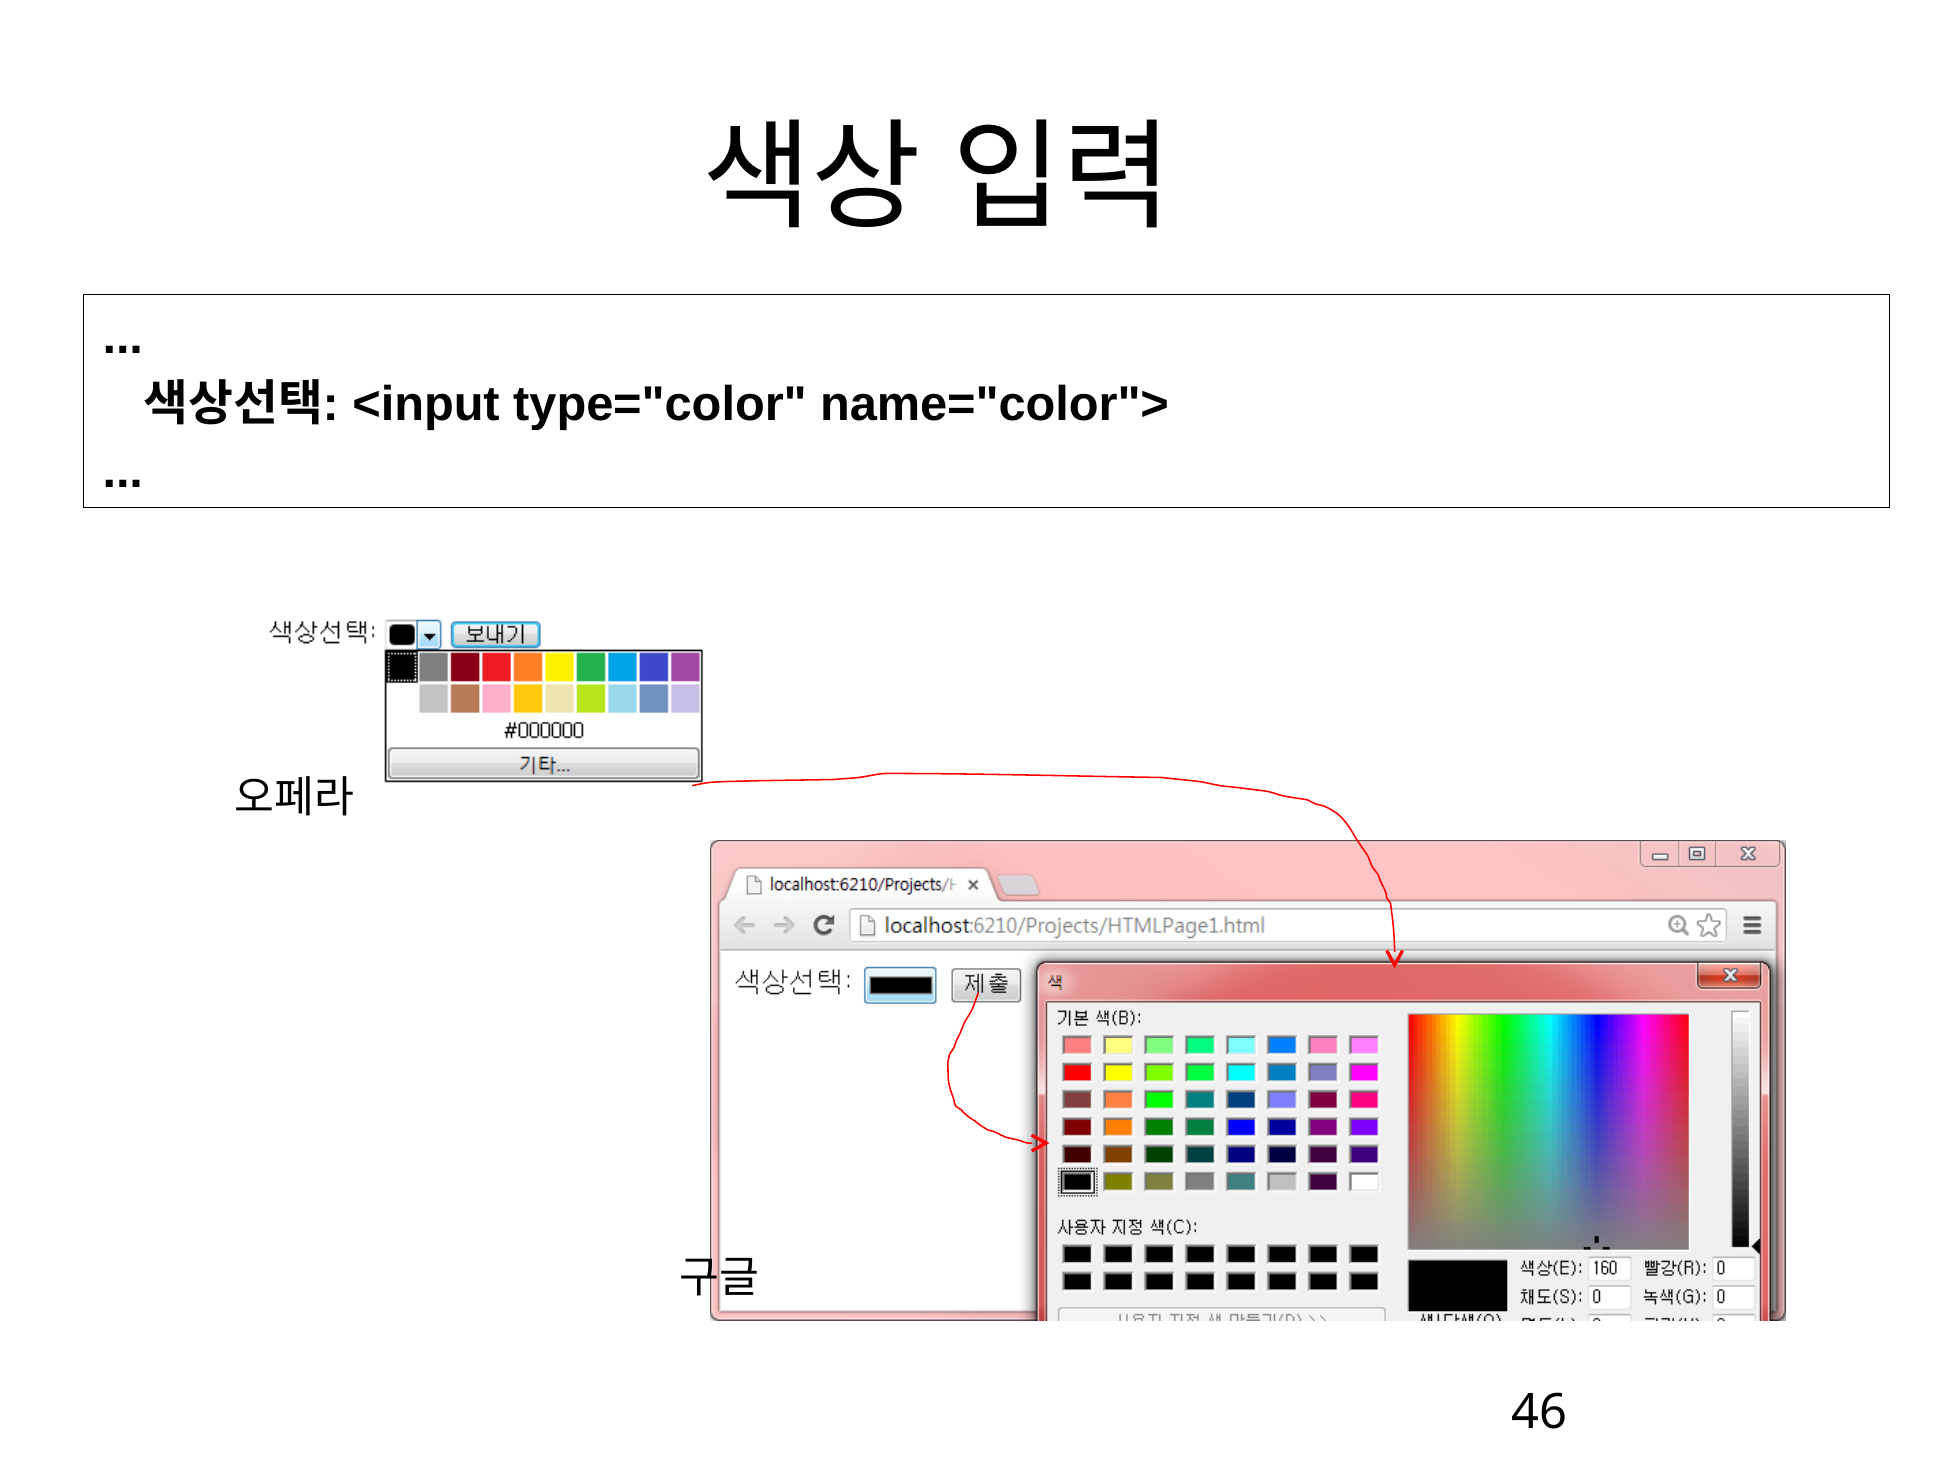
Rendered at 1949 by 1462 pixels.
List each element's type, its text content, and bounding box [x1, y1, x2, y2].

text_box 오페라 [220, 761, 370, 829]
slide_number <숫자> [1496, 1372, 1899, 1462]
title 색상 입력 [156, 92, 1749, 255]
picture [264, 609, 725, 806]
picture [710, 840, 1786, 1321]
text_box ... 색상선택: <input type="color" name="color"> ... [83, 294, 1890, 508]
text_box 구글 [664, 1242, 775, 1309]
